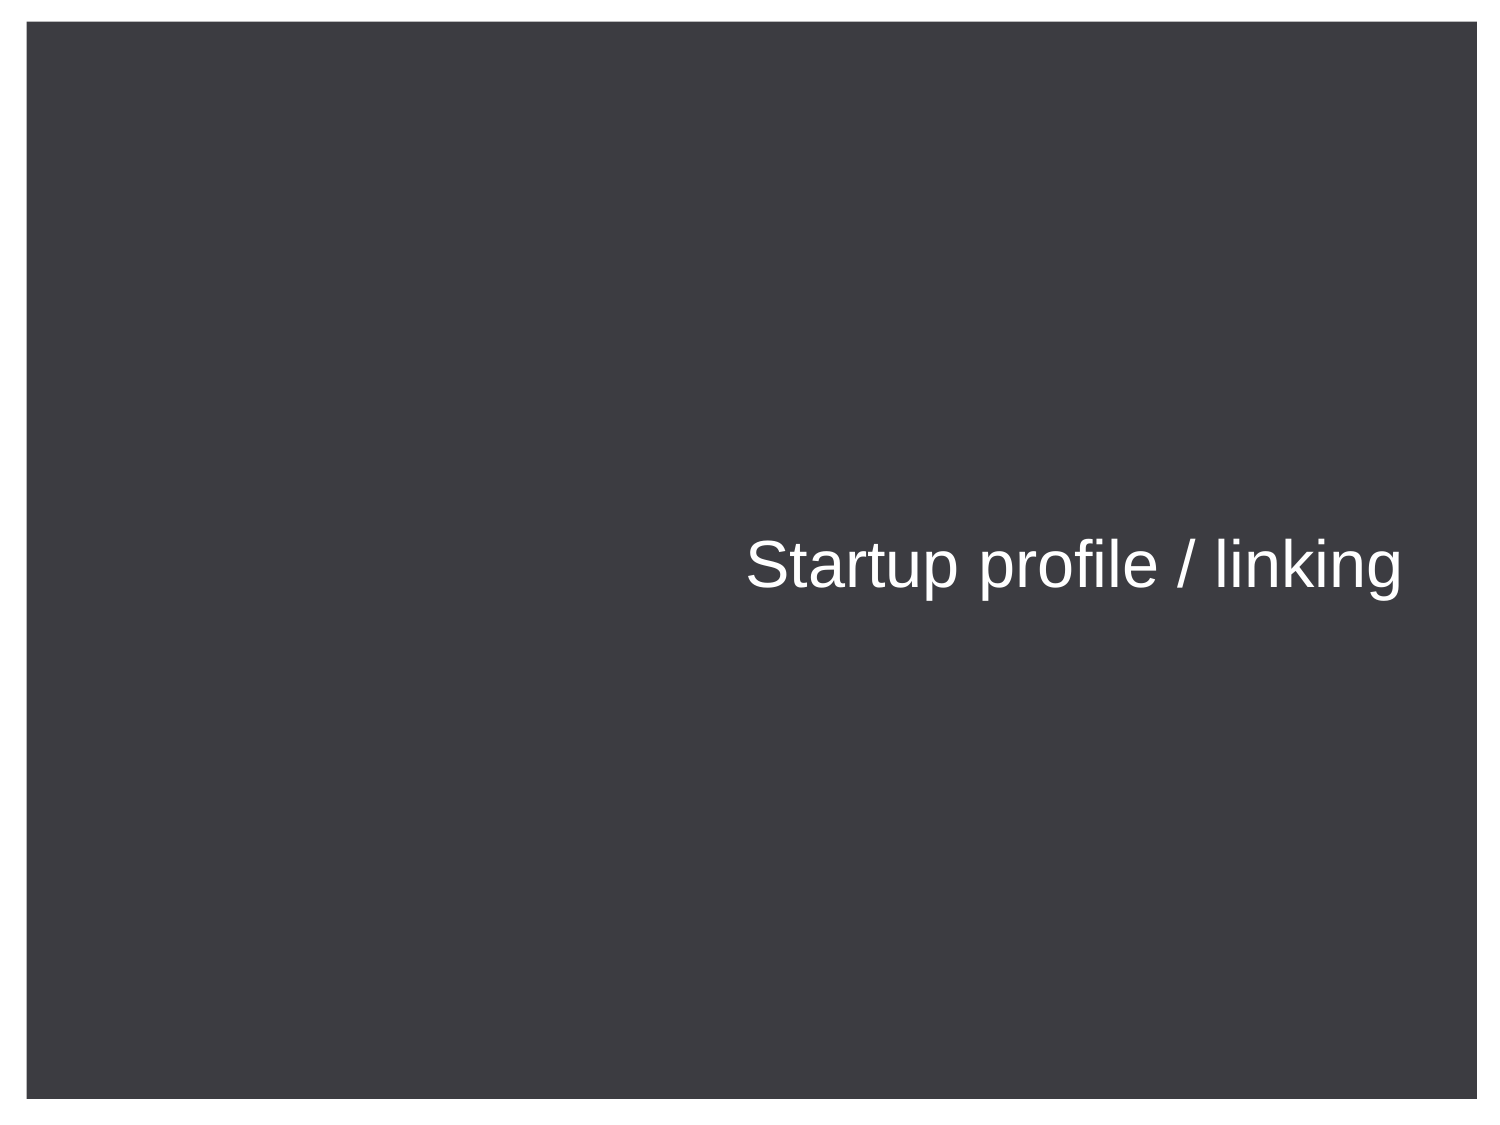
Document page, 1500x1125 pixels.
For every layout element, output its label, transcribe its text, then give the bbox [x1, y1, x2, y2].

title Startup profile / linking [54, 468, 1405, 656]
